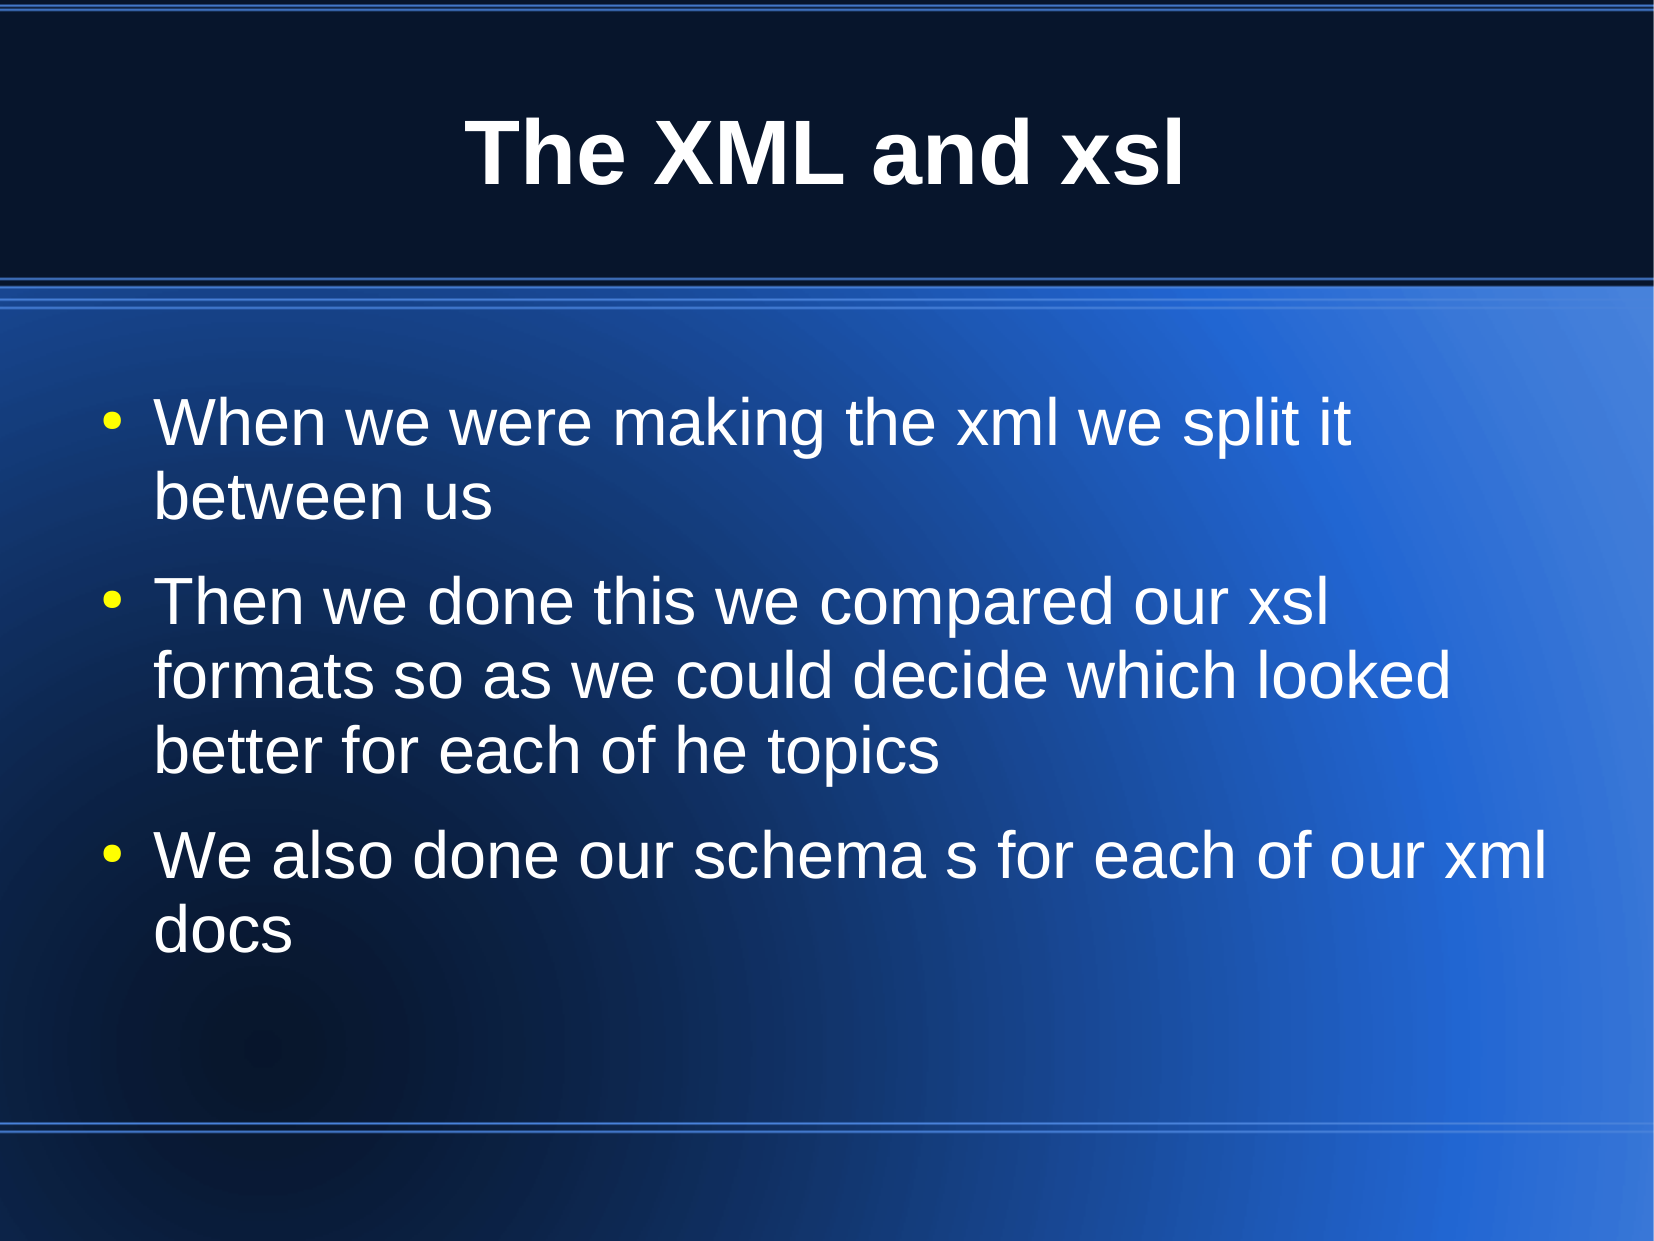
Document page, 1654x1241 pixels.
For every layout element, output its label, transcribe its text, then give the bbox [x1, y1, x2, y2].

title The XML and xsl [82, 49, 1571, 257]
list When we were making the xml we split it between us Then we done this we compared our xsl formats so as we could decide which looked better for each of he topics We also done our schema s for each of our xml docs [82, 384, 1571, 1087]
picture [0, 0, 1654, 1241]
